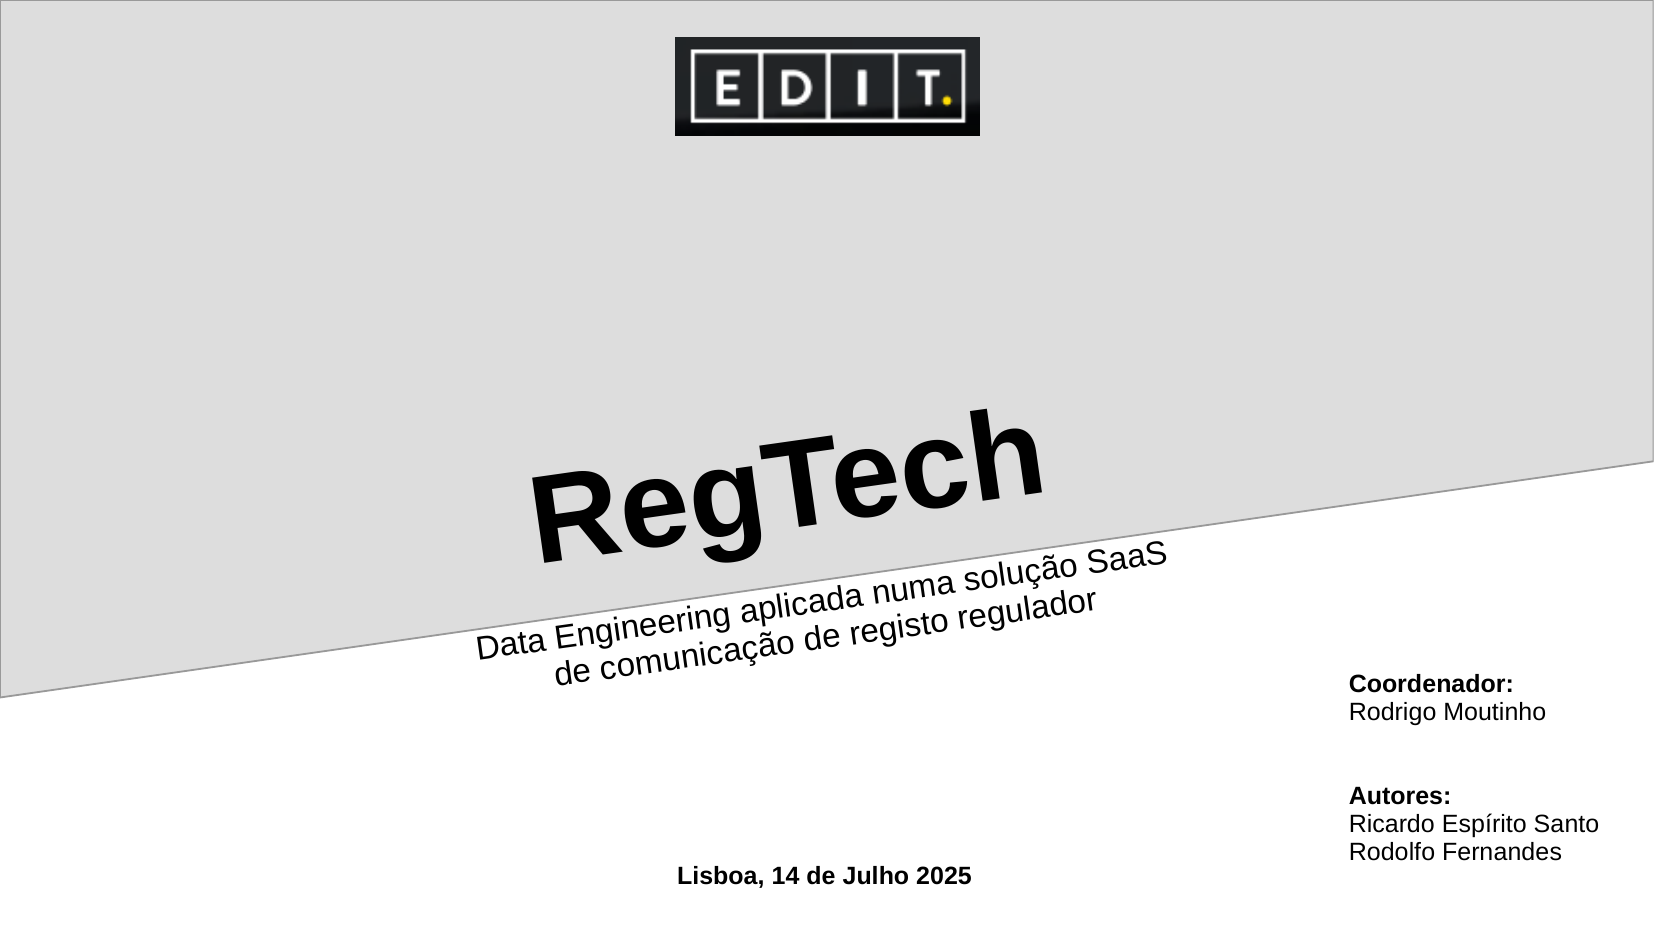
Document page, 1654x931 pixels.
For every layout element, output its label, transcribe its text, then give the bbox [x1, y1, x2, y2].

title RegTech [37, 250, 1531, 720]
picture [675, 37, 980, 136]
text_box Data Engineering aplicada numa solução SaaS de comunicação de registo regulador [100, 466, 1546, 770]
text_box Lisboa, 14 de Julho 2025 [600, 854, 1051, 926]
text_box Coordenador: Rodrigo Moutinho Autores: Ricardo Espírito Santo Rodolfo Fernandes [1334, 662, 1635, 902]
